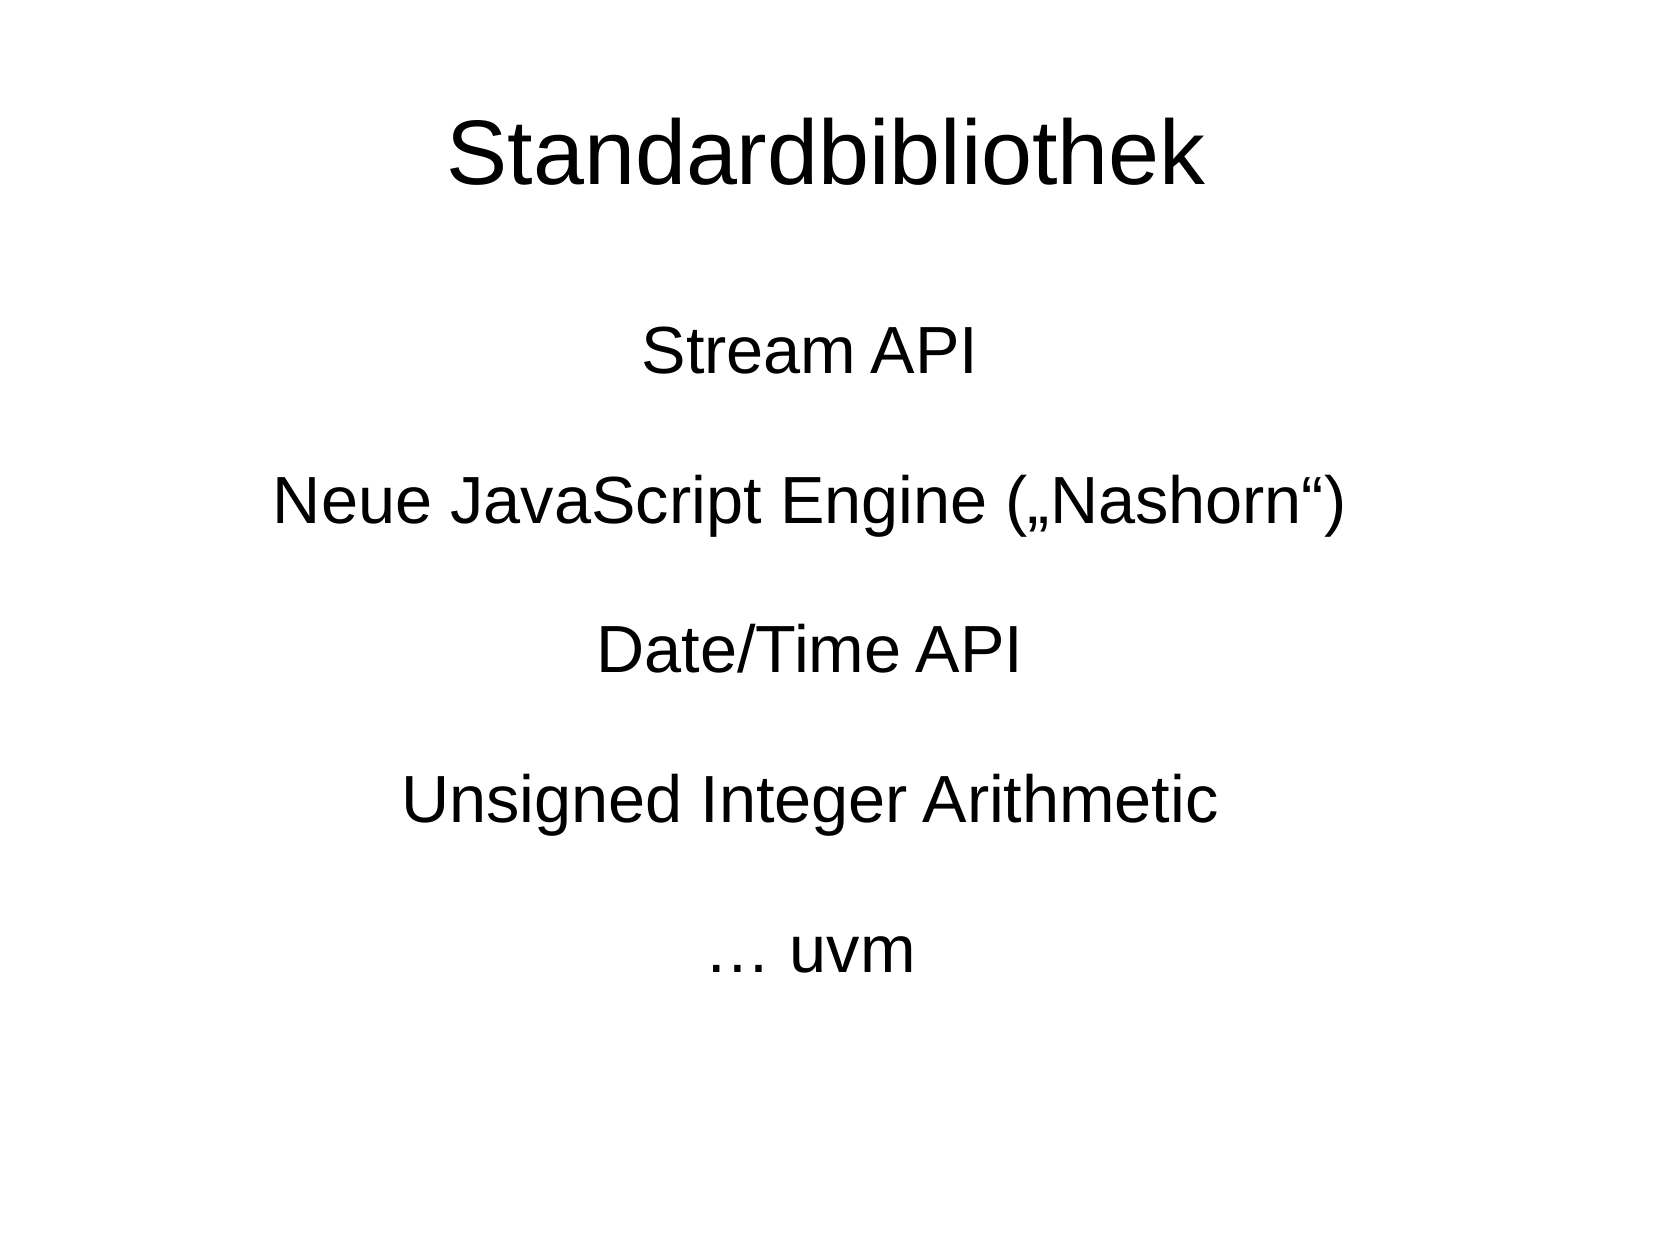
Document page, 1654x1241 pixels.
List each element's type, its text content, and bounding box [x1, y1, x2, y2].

title Standardbibliothek [82, 49, 1571, 257]
subtitle Stream API Neue JavaScript Engine („Nashorn“) Date/Time API Unsigned Integer Arithmetic … uvm [82, 290, 1538, 1010]
